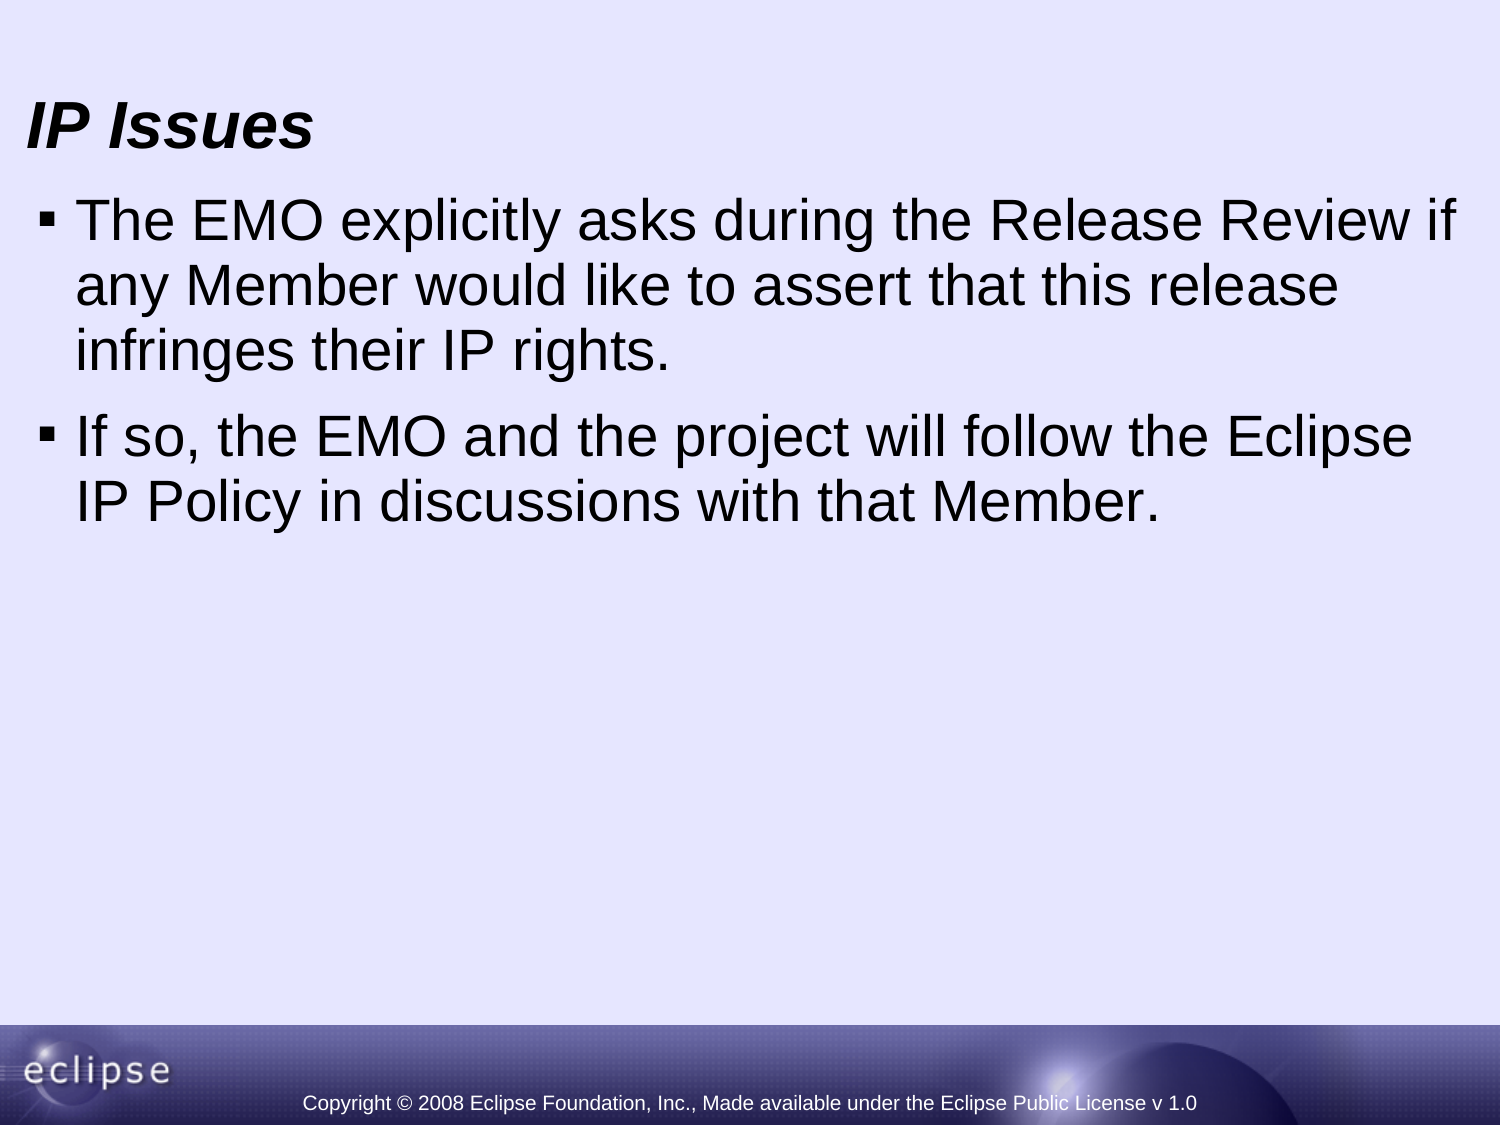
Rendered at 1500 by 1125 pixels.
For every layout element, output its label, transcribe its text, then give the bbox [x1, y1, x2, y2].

title IP Issues [26, 84, 1474, 172]
picture [0, 1025, 1500, 1125]
list The EMO explicitly asks during the Release Review if any Member would like to assert that this release infringes their IP rights. If so, the EMO and the project will follow the Eclipse IP Policy in discussions with that Member. [37, 187, 1463, 1021]
